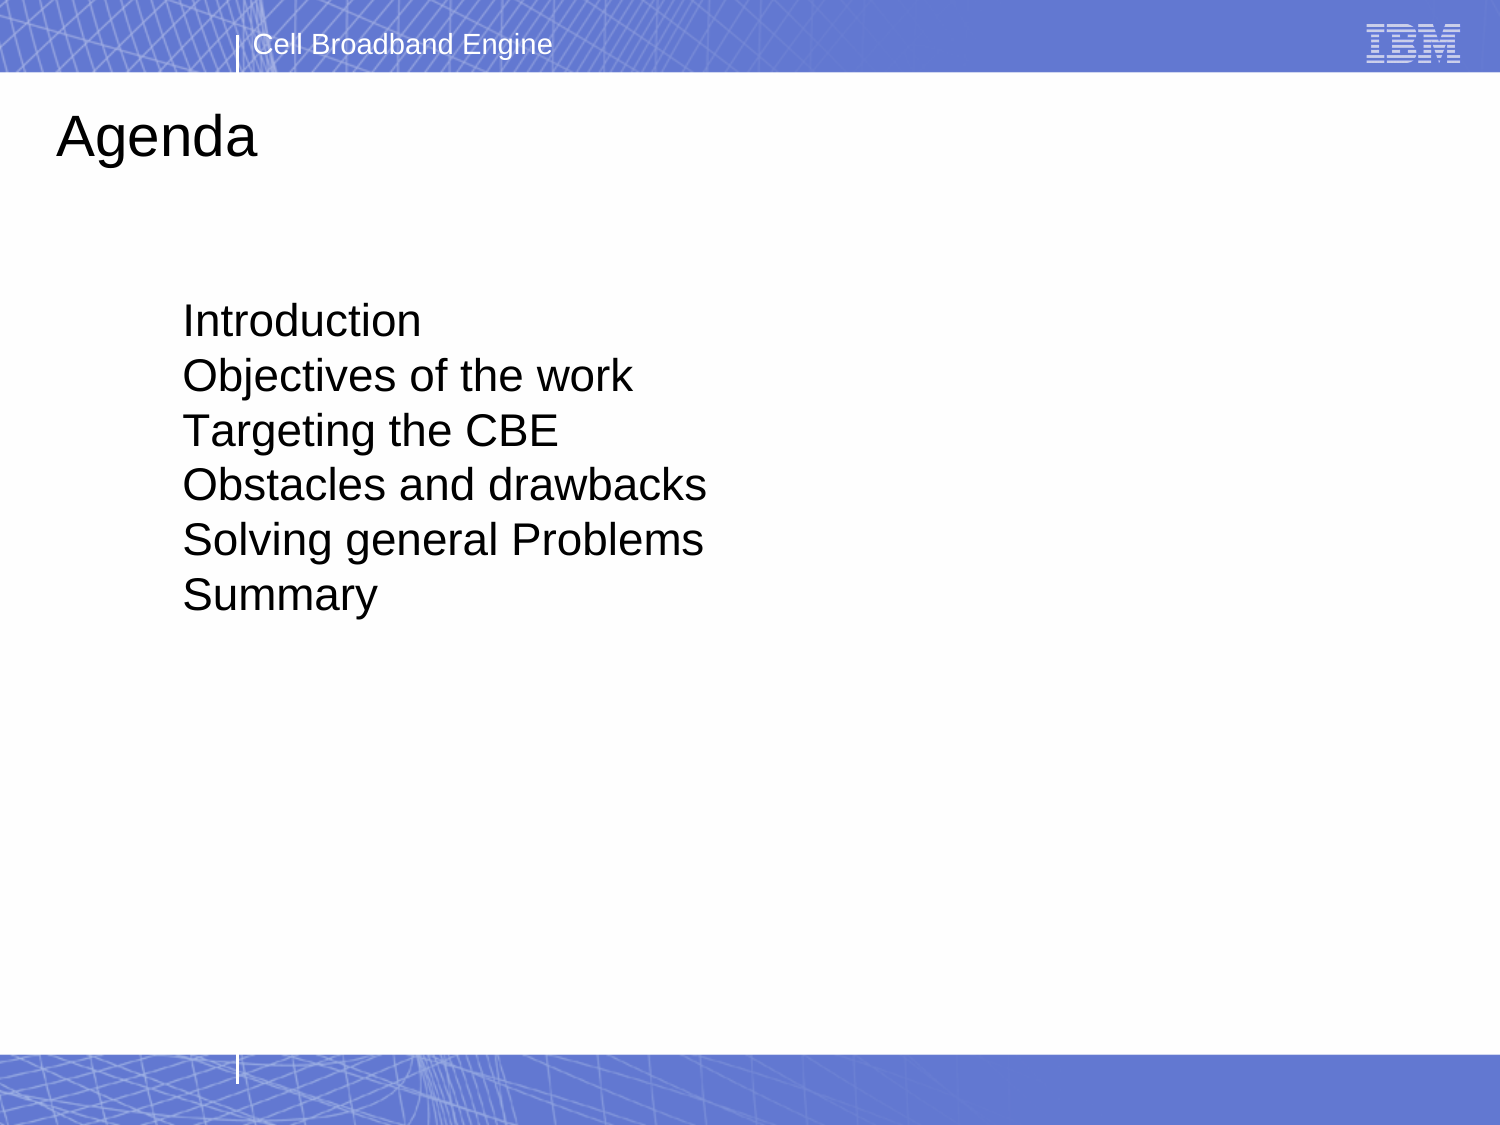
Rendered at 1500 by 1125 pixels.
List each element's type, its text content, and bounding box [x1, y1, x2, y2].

list Introduction Objectives of the work Targeting the CBE Obstacles and drawbacks Solving general Problems Summary [182, 291, 1389, 932]
picture [1366, 24, 1462, 63]
title Agenda [56, 97, 1410, 179]
